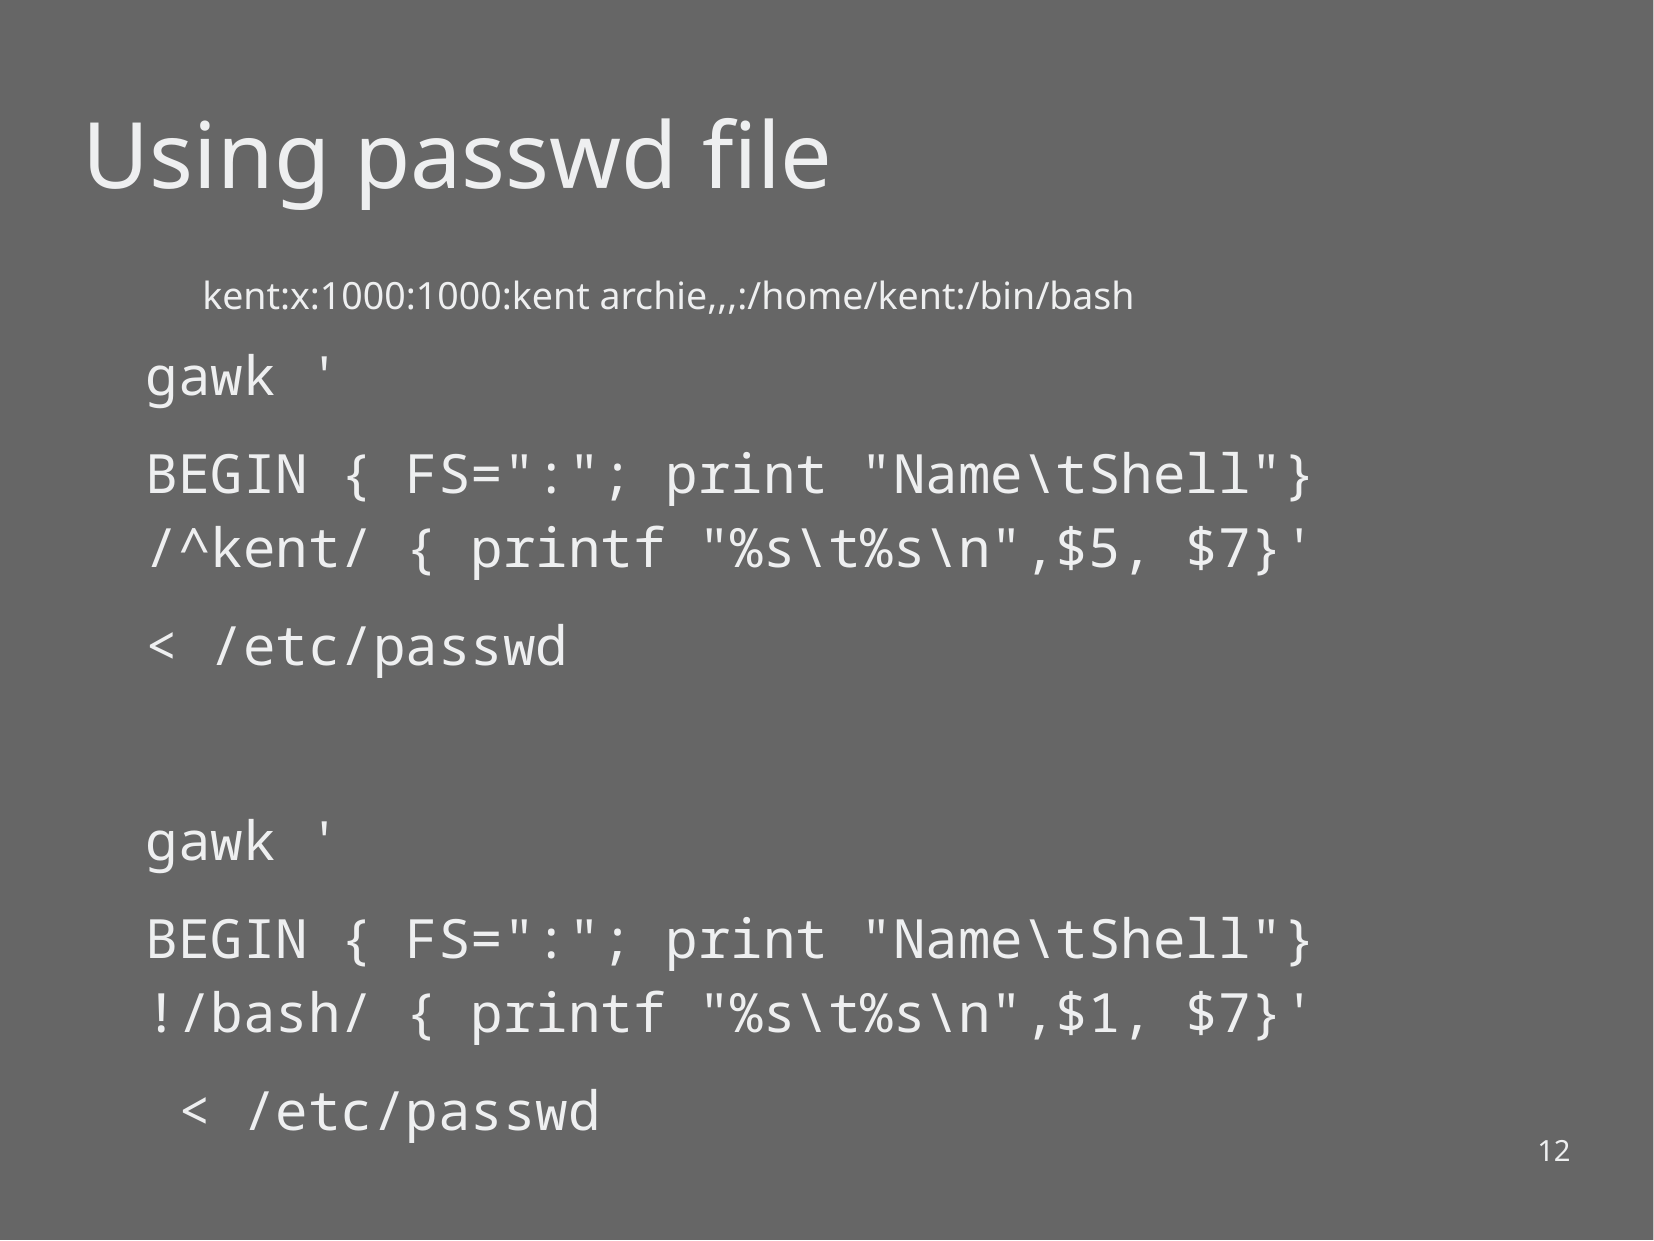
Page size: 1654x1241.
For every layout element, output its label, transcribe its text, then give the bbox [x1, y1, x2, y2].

title Using passwd file [82, 49, 1571, 257]
text_box kent:x:1000:1000:kent archie,,,:/home/kent:/bin/bash [187, 262, 1276, 353]
list gawk ' BEGIN { FS=":"; print "Name\tShell"} /^kent/ { printf "%s\t%s\n",$5, $7}' < /etc/passwd gawk ' BEGIN { FS=":"; print "Name\tShell"} !/bash/ { printf "%s\t%s\n",$1, $7}' < /etc/passwd [75, 337, 1564, 1065]
